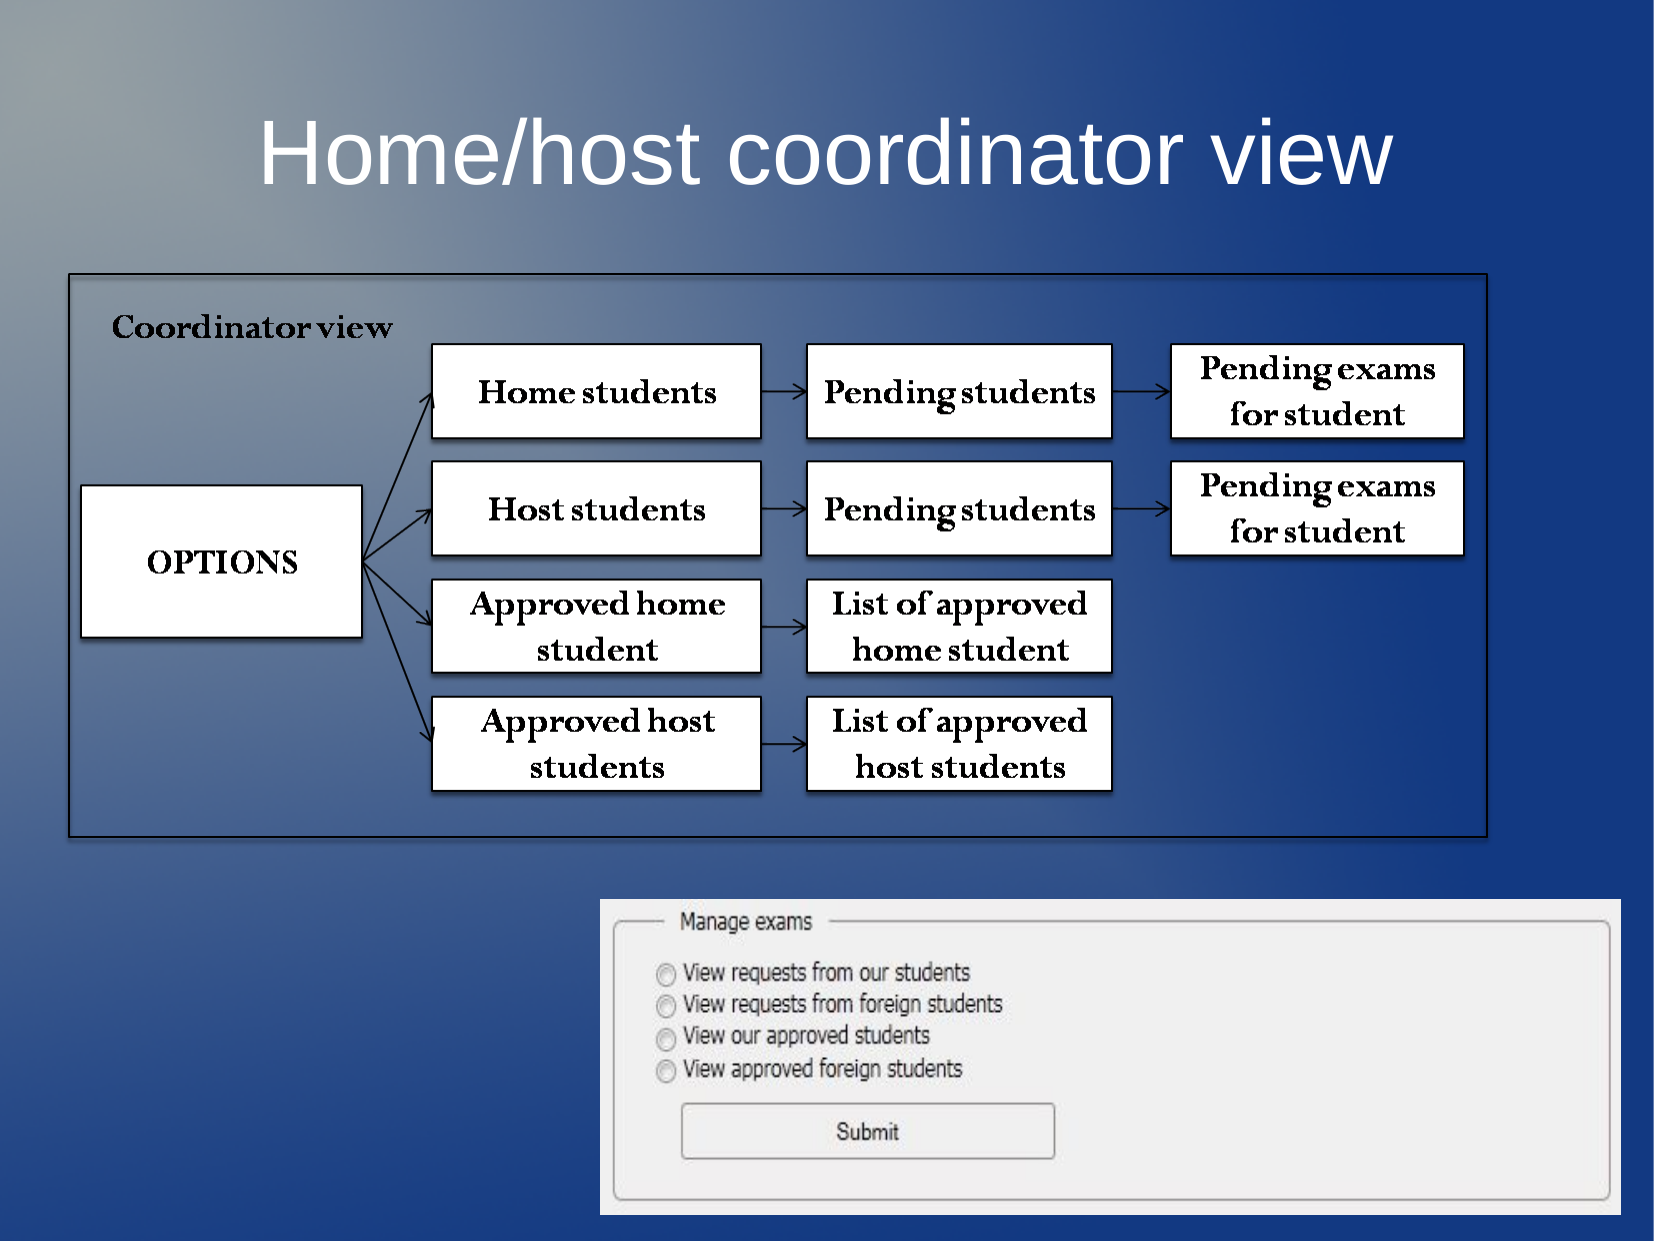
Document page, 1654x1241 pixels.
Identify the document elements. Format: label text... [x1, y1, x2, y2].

title Home/host coordinator view [82, 49, 1571, 257]
picture [0, 0, 1654, 1241]
